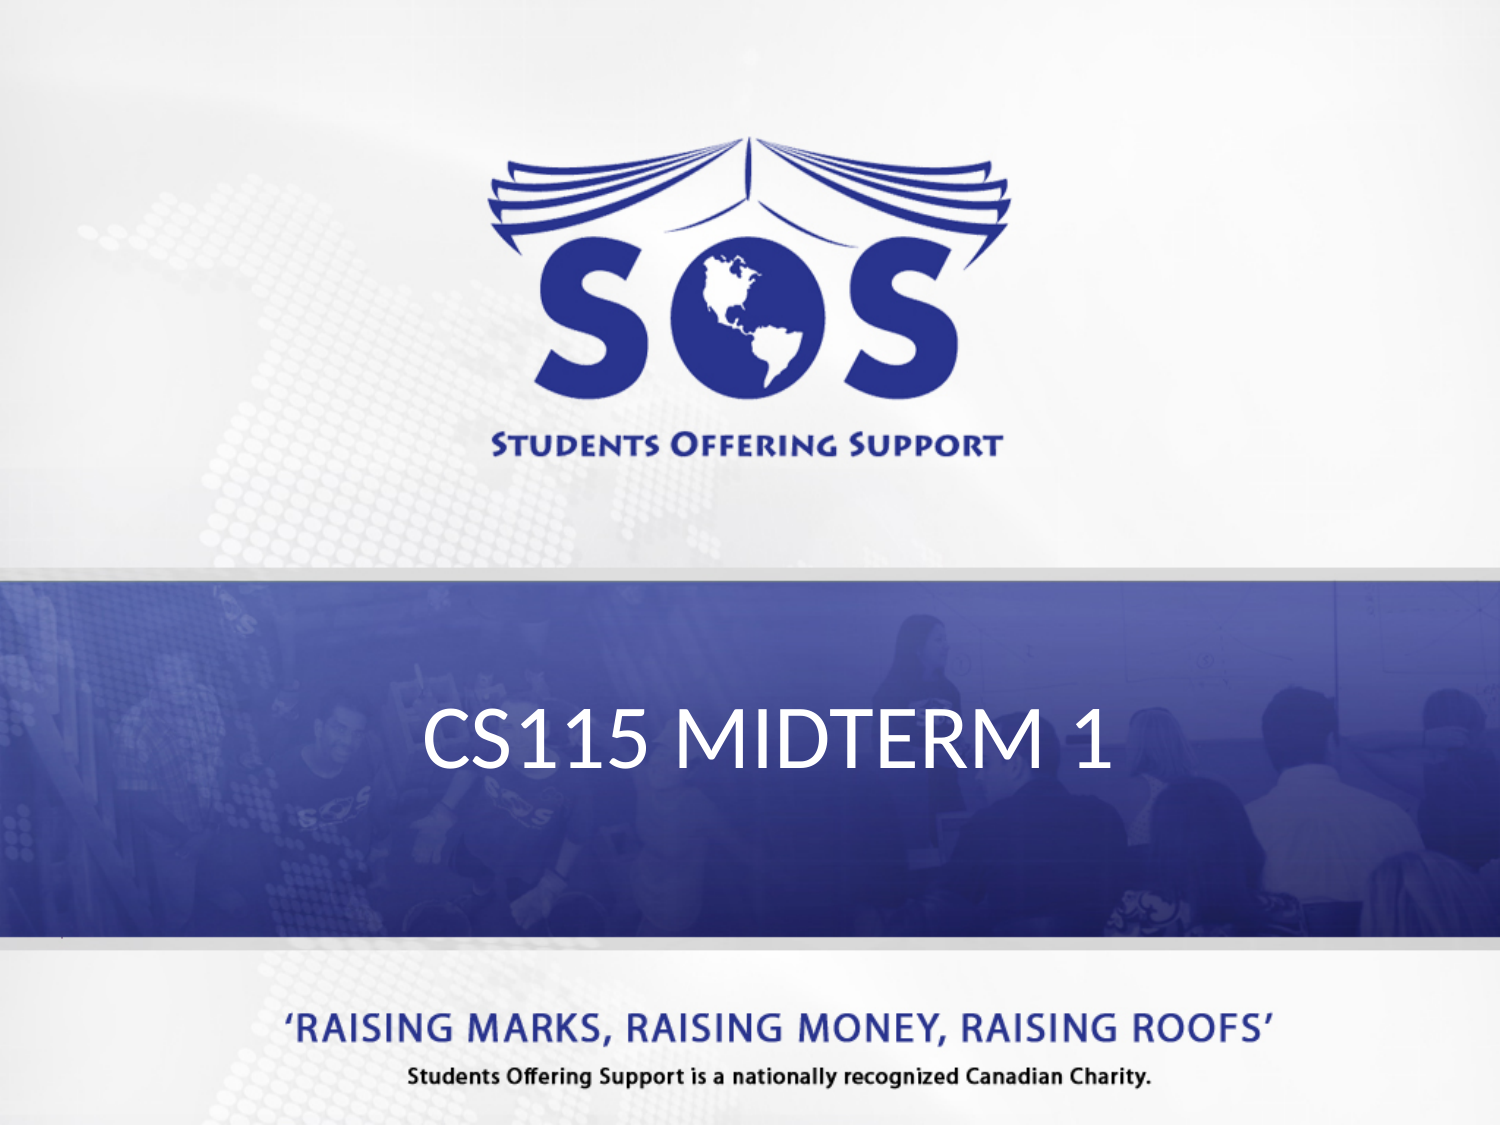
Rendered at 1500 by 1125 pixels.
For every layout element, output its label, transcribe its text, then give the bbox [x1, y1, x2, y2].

picture [0, 0, 1500, 1125]
text_box CS115 MIDTERM 1 [407, 692, 1138, 819]
